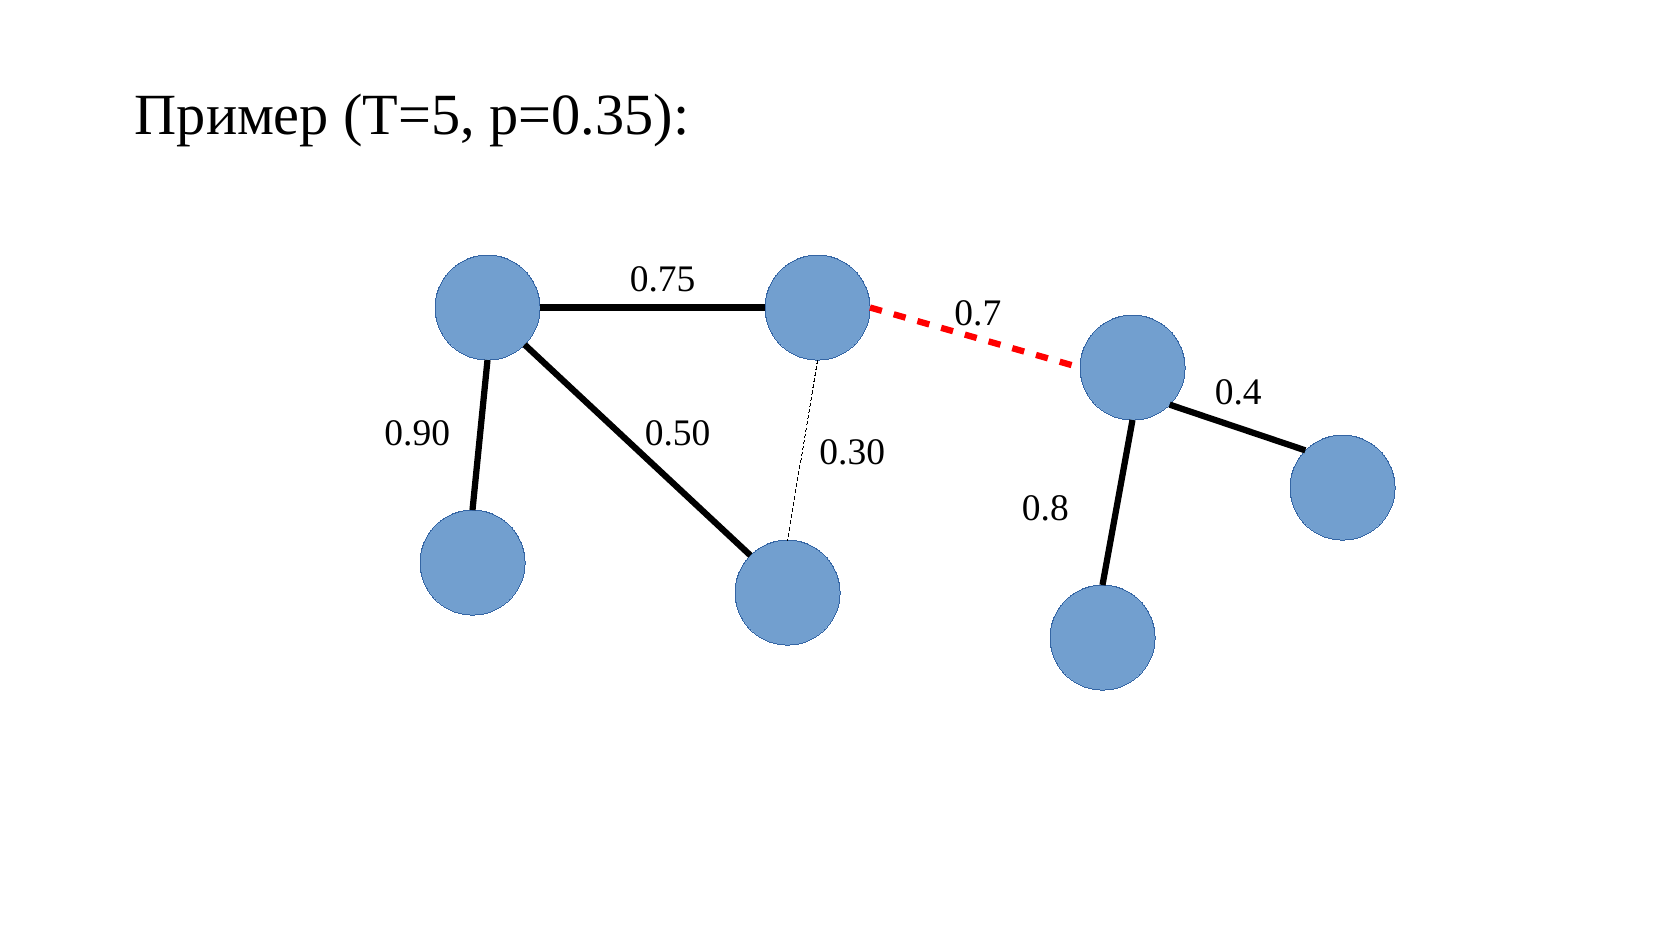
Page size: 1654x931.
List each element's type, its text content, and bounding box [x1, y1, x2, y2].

text_box [1050, 585, 1156, 691]
text_box 0.90 [369, 405, 466, 462]
text_box [735, 540, 841, 646]
text_box Пример (T=5, p=0.35): [120, 75, 705, 155]
text_box [1290, 435, 1396, 541]
text_box 0.30 [804, 423, 901, 481]
text_box 0.75 [615, 250, 711, 308]
text_box [420, 510, 526, 616]
text_box 0.8 [1007, 480, 1084, 537]
text_box 0.50 [630, 405, 726, 462]
text_box [1080, 315, 1186, 420]
text_box 0.7 [939, 285, 1017, 342]
text_box 0.4 [1200, 363, 1277, 421]
text_box [765, 255, 870, 361]
text_box [435, 255, 540, 360]
